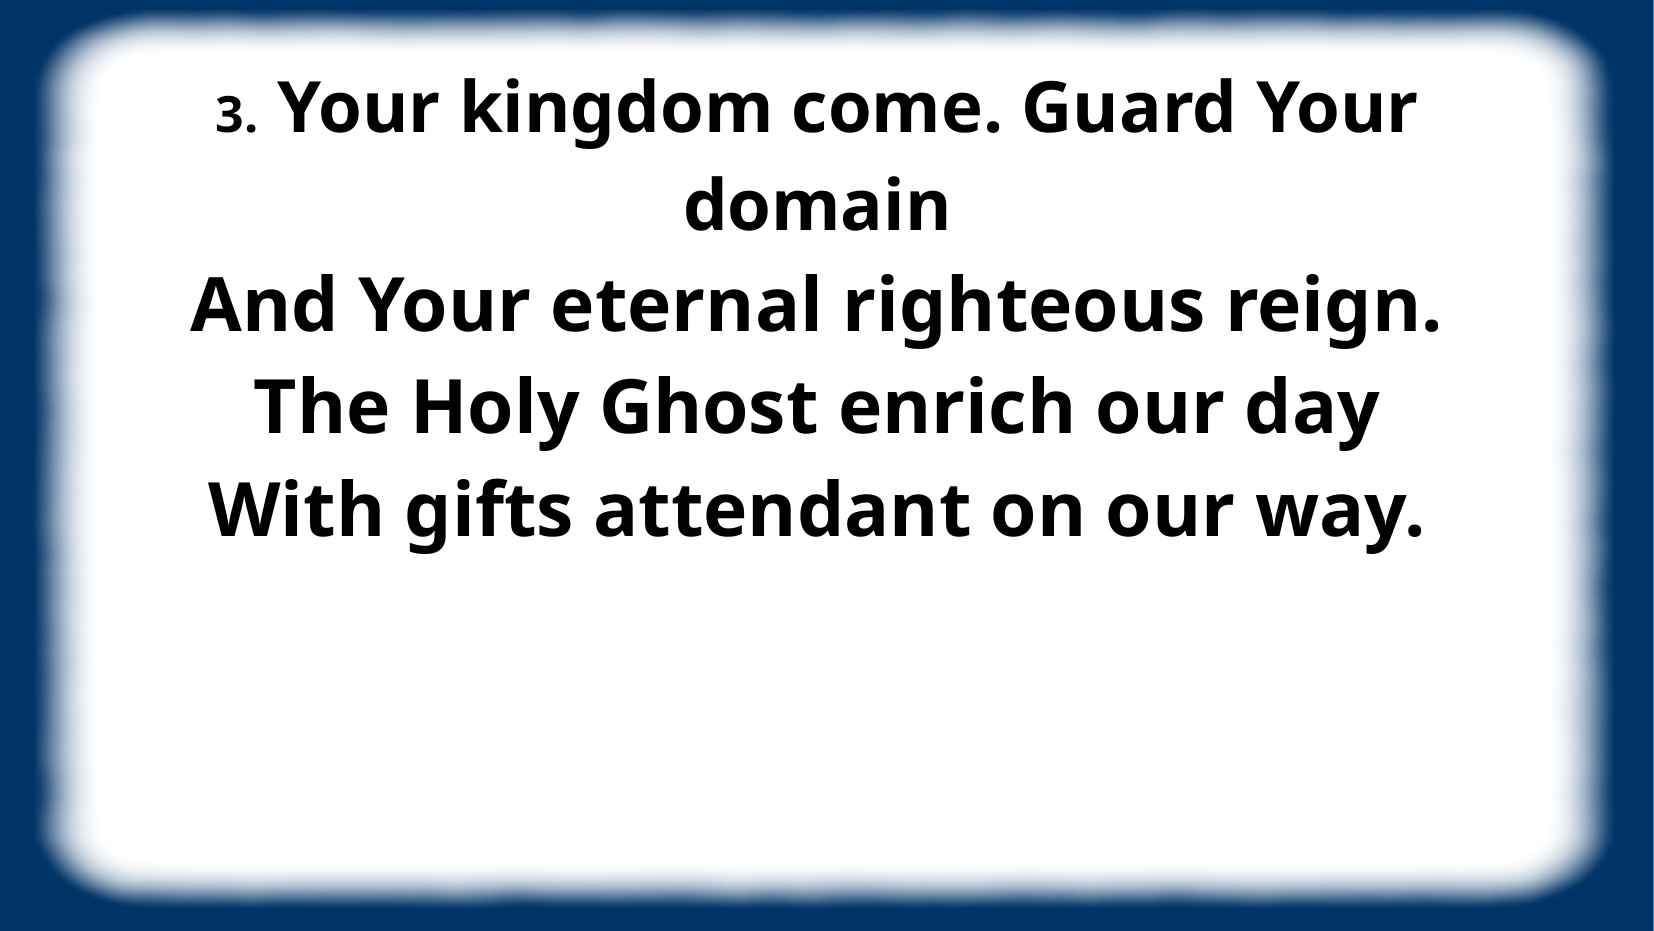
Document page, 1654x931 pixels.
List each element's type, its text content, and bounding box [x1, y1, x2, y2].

picture [0, 0, 1654, 931]
text_box 3. Your kingdom come. Guard Your domain And Your eternal righteous reign. The Holy Ghost enrich our day With gifts attendant on our way. [75, 45, 1561, 460]
